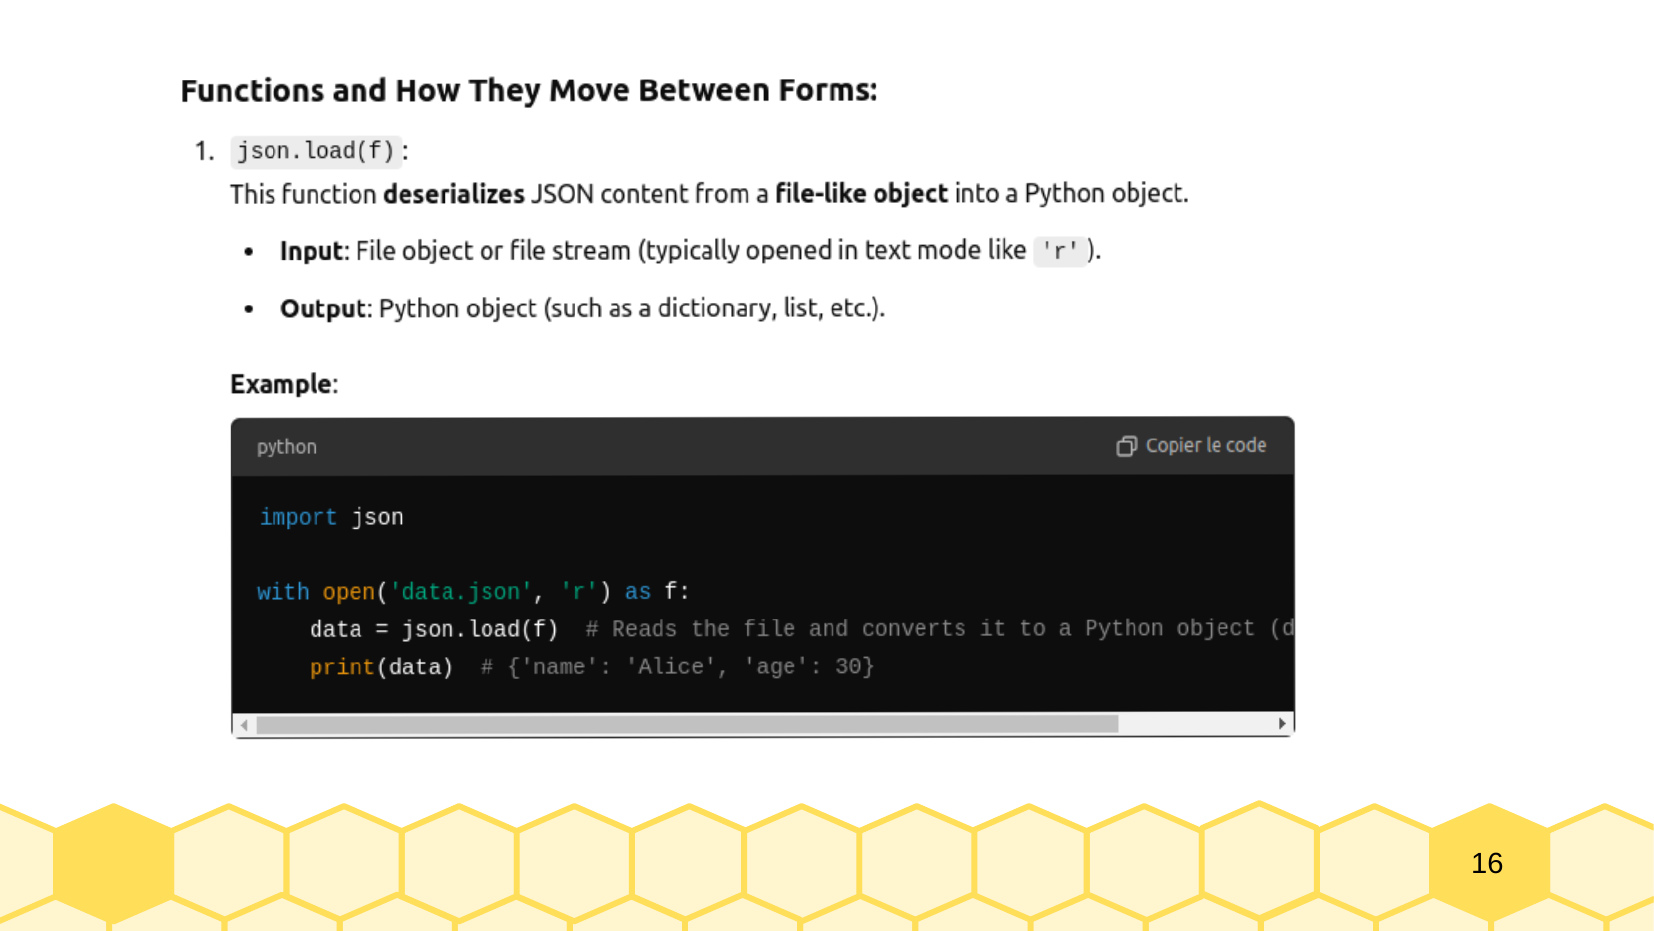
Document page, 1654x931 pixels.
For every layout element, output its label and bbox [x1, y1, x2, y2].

picture [145, 37, 1477, 754]
